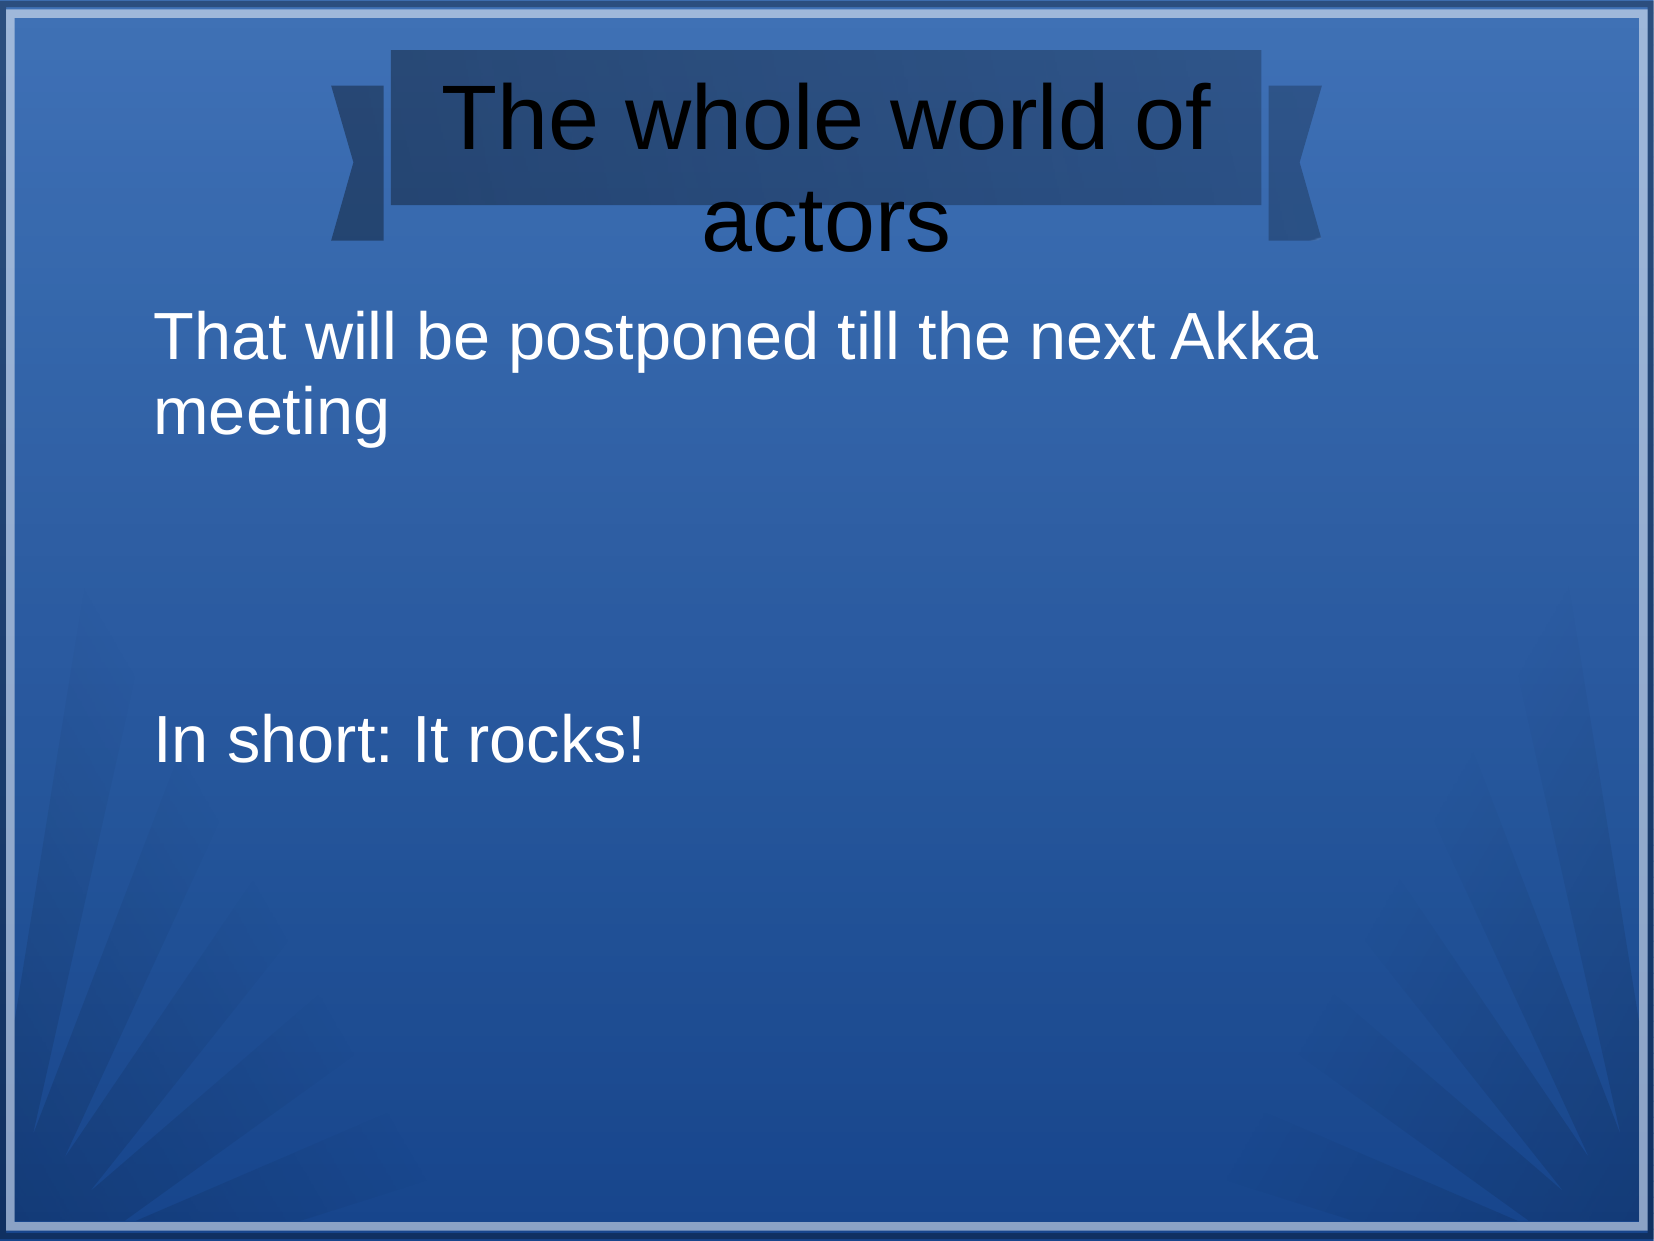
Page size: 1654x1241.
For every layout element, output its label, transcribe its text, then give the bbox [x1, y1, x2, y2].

title The whole world of actors [389, 66, 1264, 272]
list That will be postponed till the next Akka meeting In short: It rocks! [82, 299, 1571, 1241]
